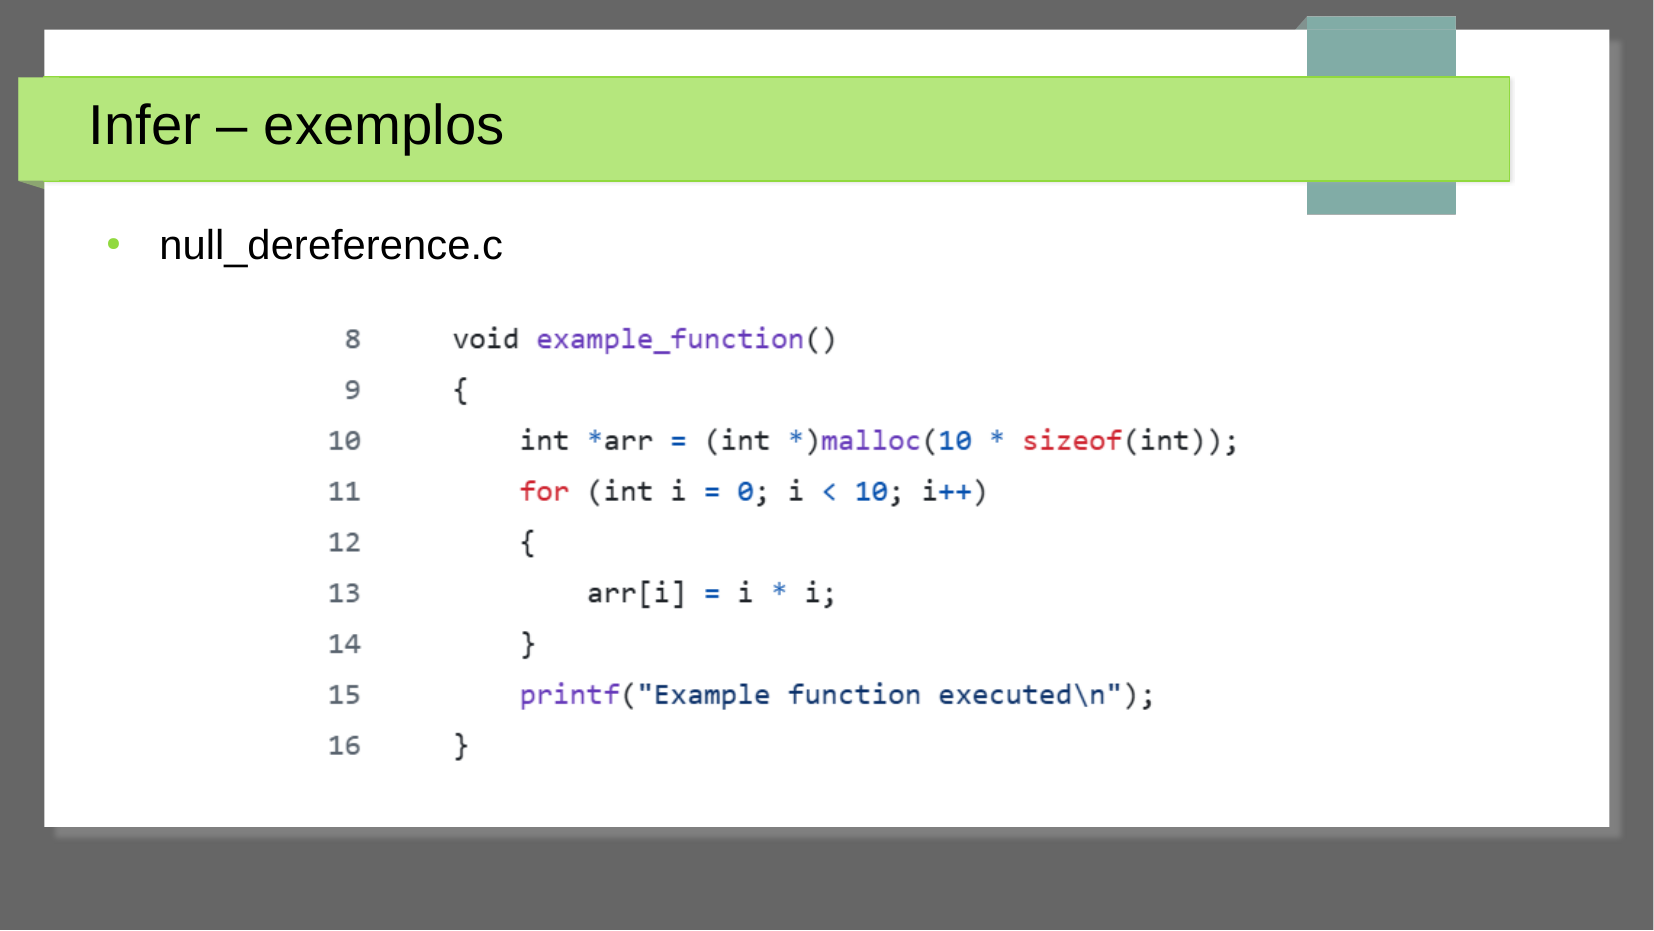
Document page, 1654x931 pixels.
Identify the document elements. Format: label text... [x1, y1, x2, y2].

title Infer – exemplos [88, 73, 1506, 178]
list null_dereference.c [88, 221, 1565, 813]
picture [305, 318, 1270, 768]
